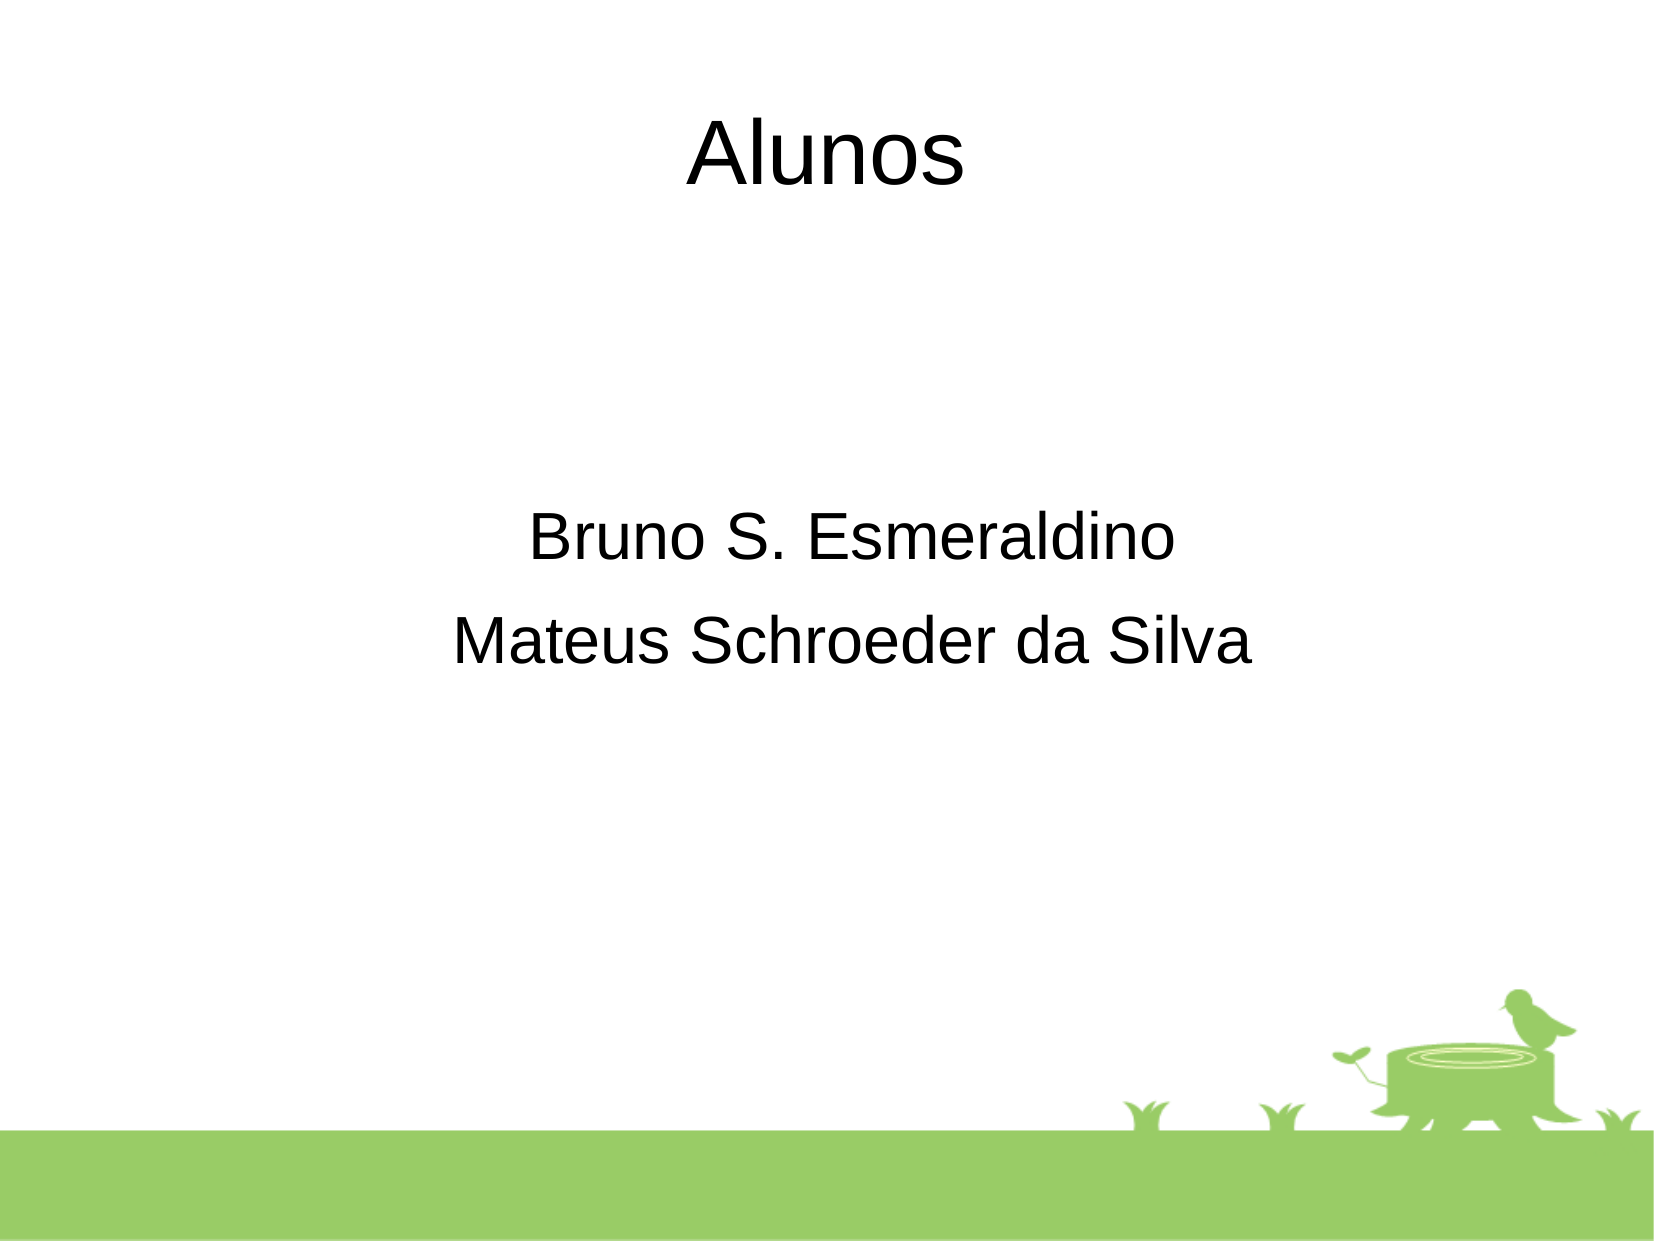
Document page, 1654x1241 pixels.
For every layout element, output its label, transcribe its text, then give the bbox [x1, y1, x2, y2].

title Alunos [82, 49, 1571, 257]
picture [0, 0, 1654, 1241]
list Bruno S. Esmeraldino Mateus Schroeder da Silva [82, 290, 1571, 1010]
